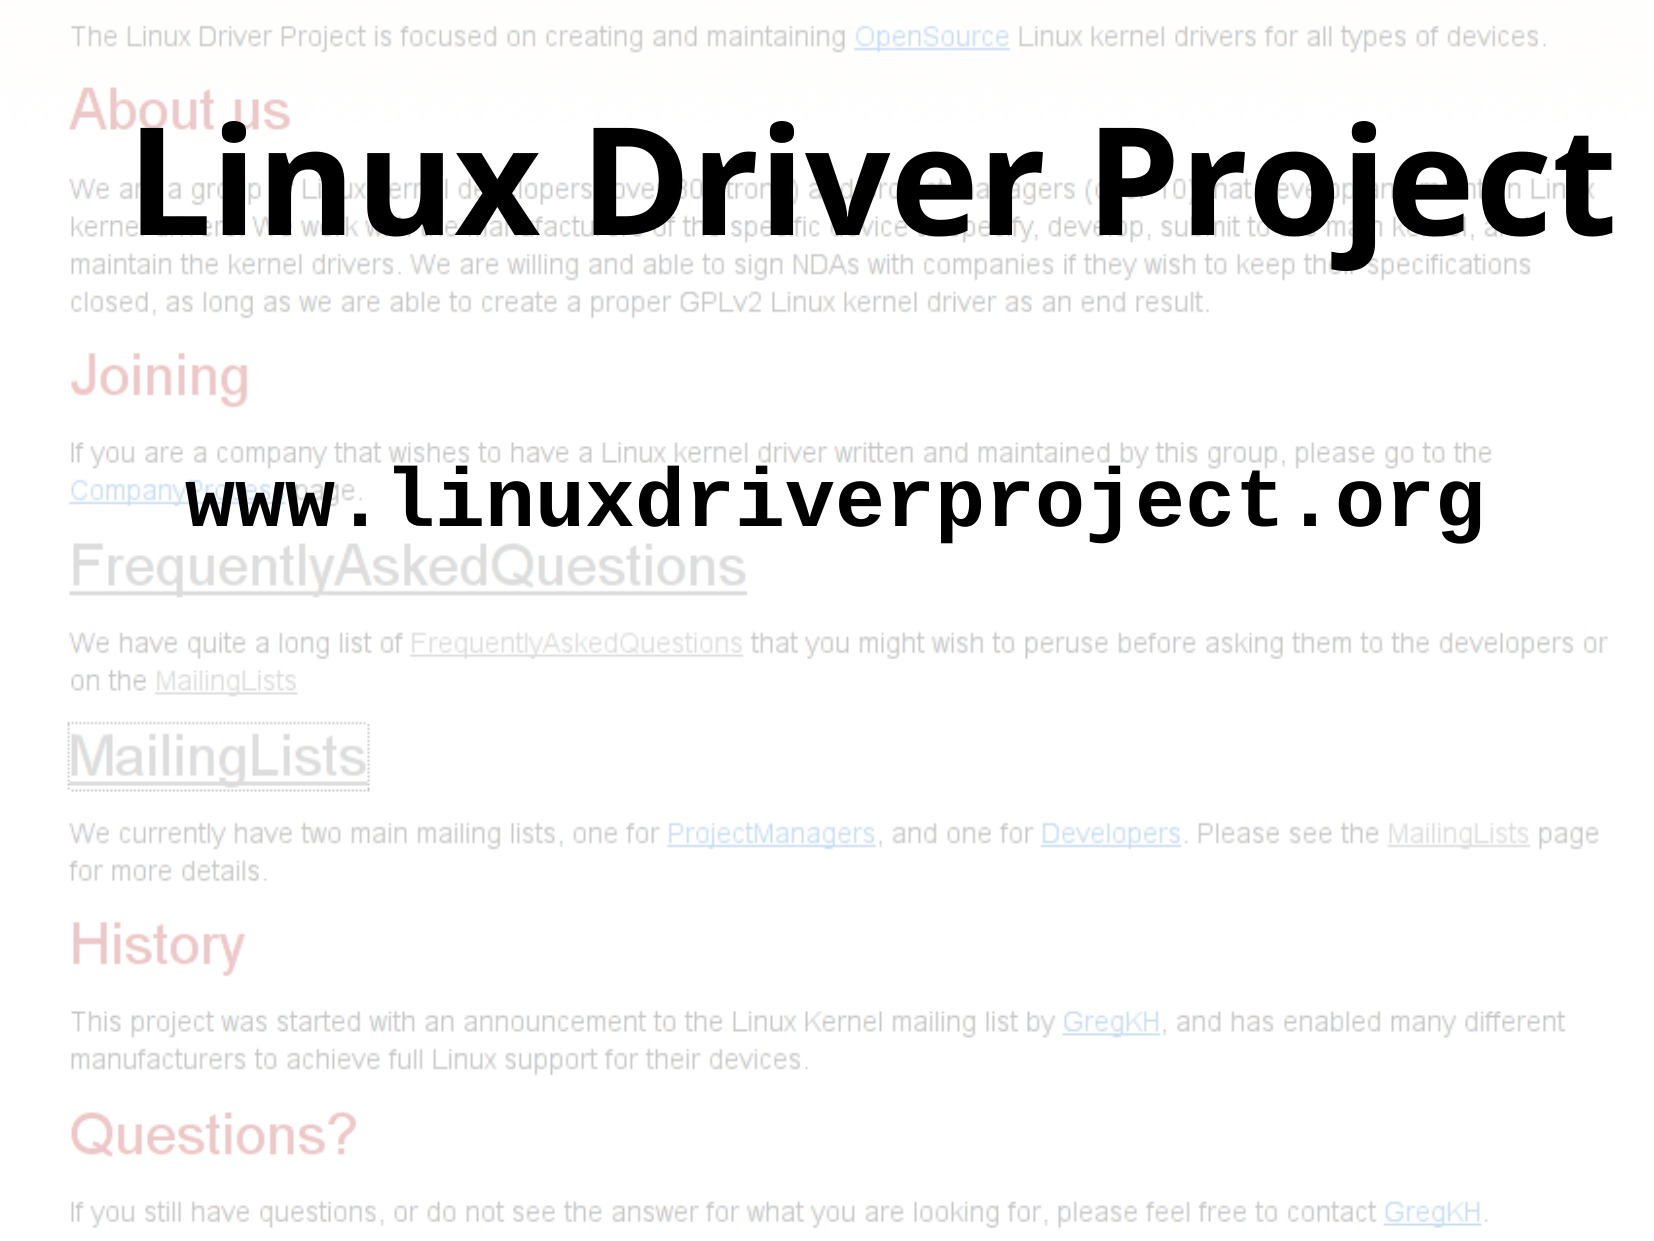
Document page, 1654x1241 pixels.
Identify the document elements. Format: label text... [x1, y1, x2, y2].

picture [0, 0, 1651, 1238]
text_box www.linuxdriverproject.org [170, 450, 1501, 560]
text_box Linux Driver Project [112, 67, 1539, 263]
